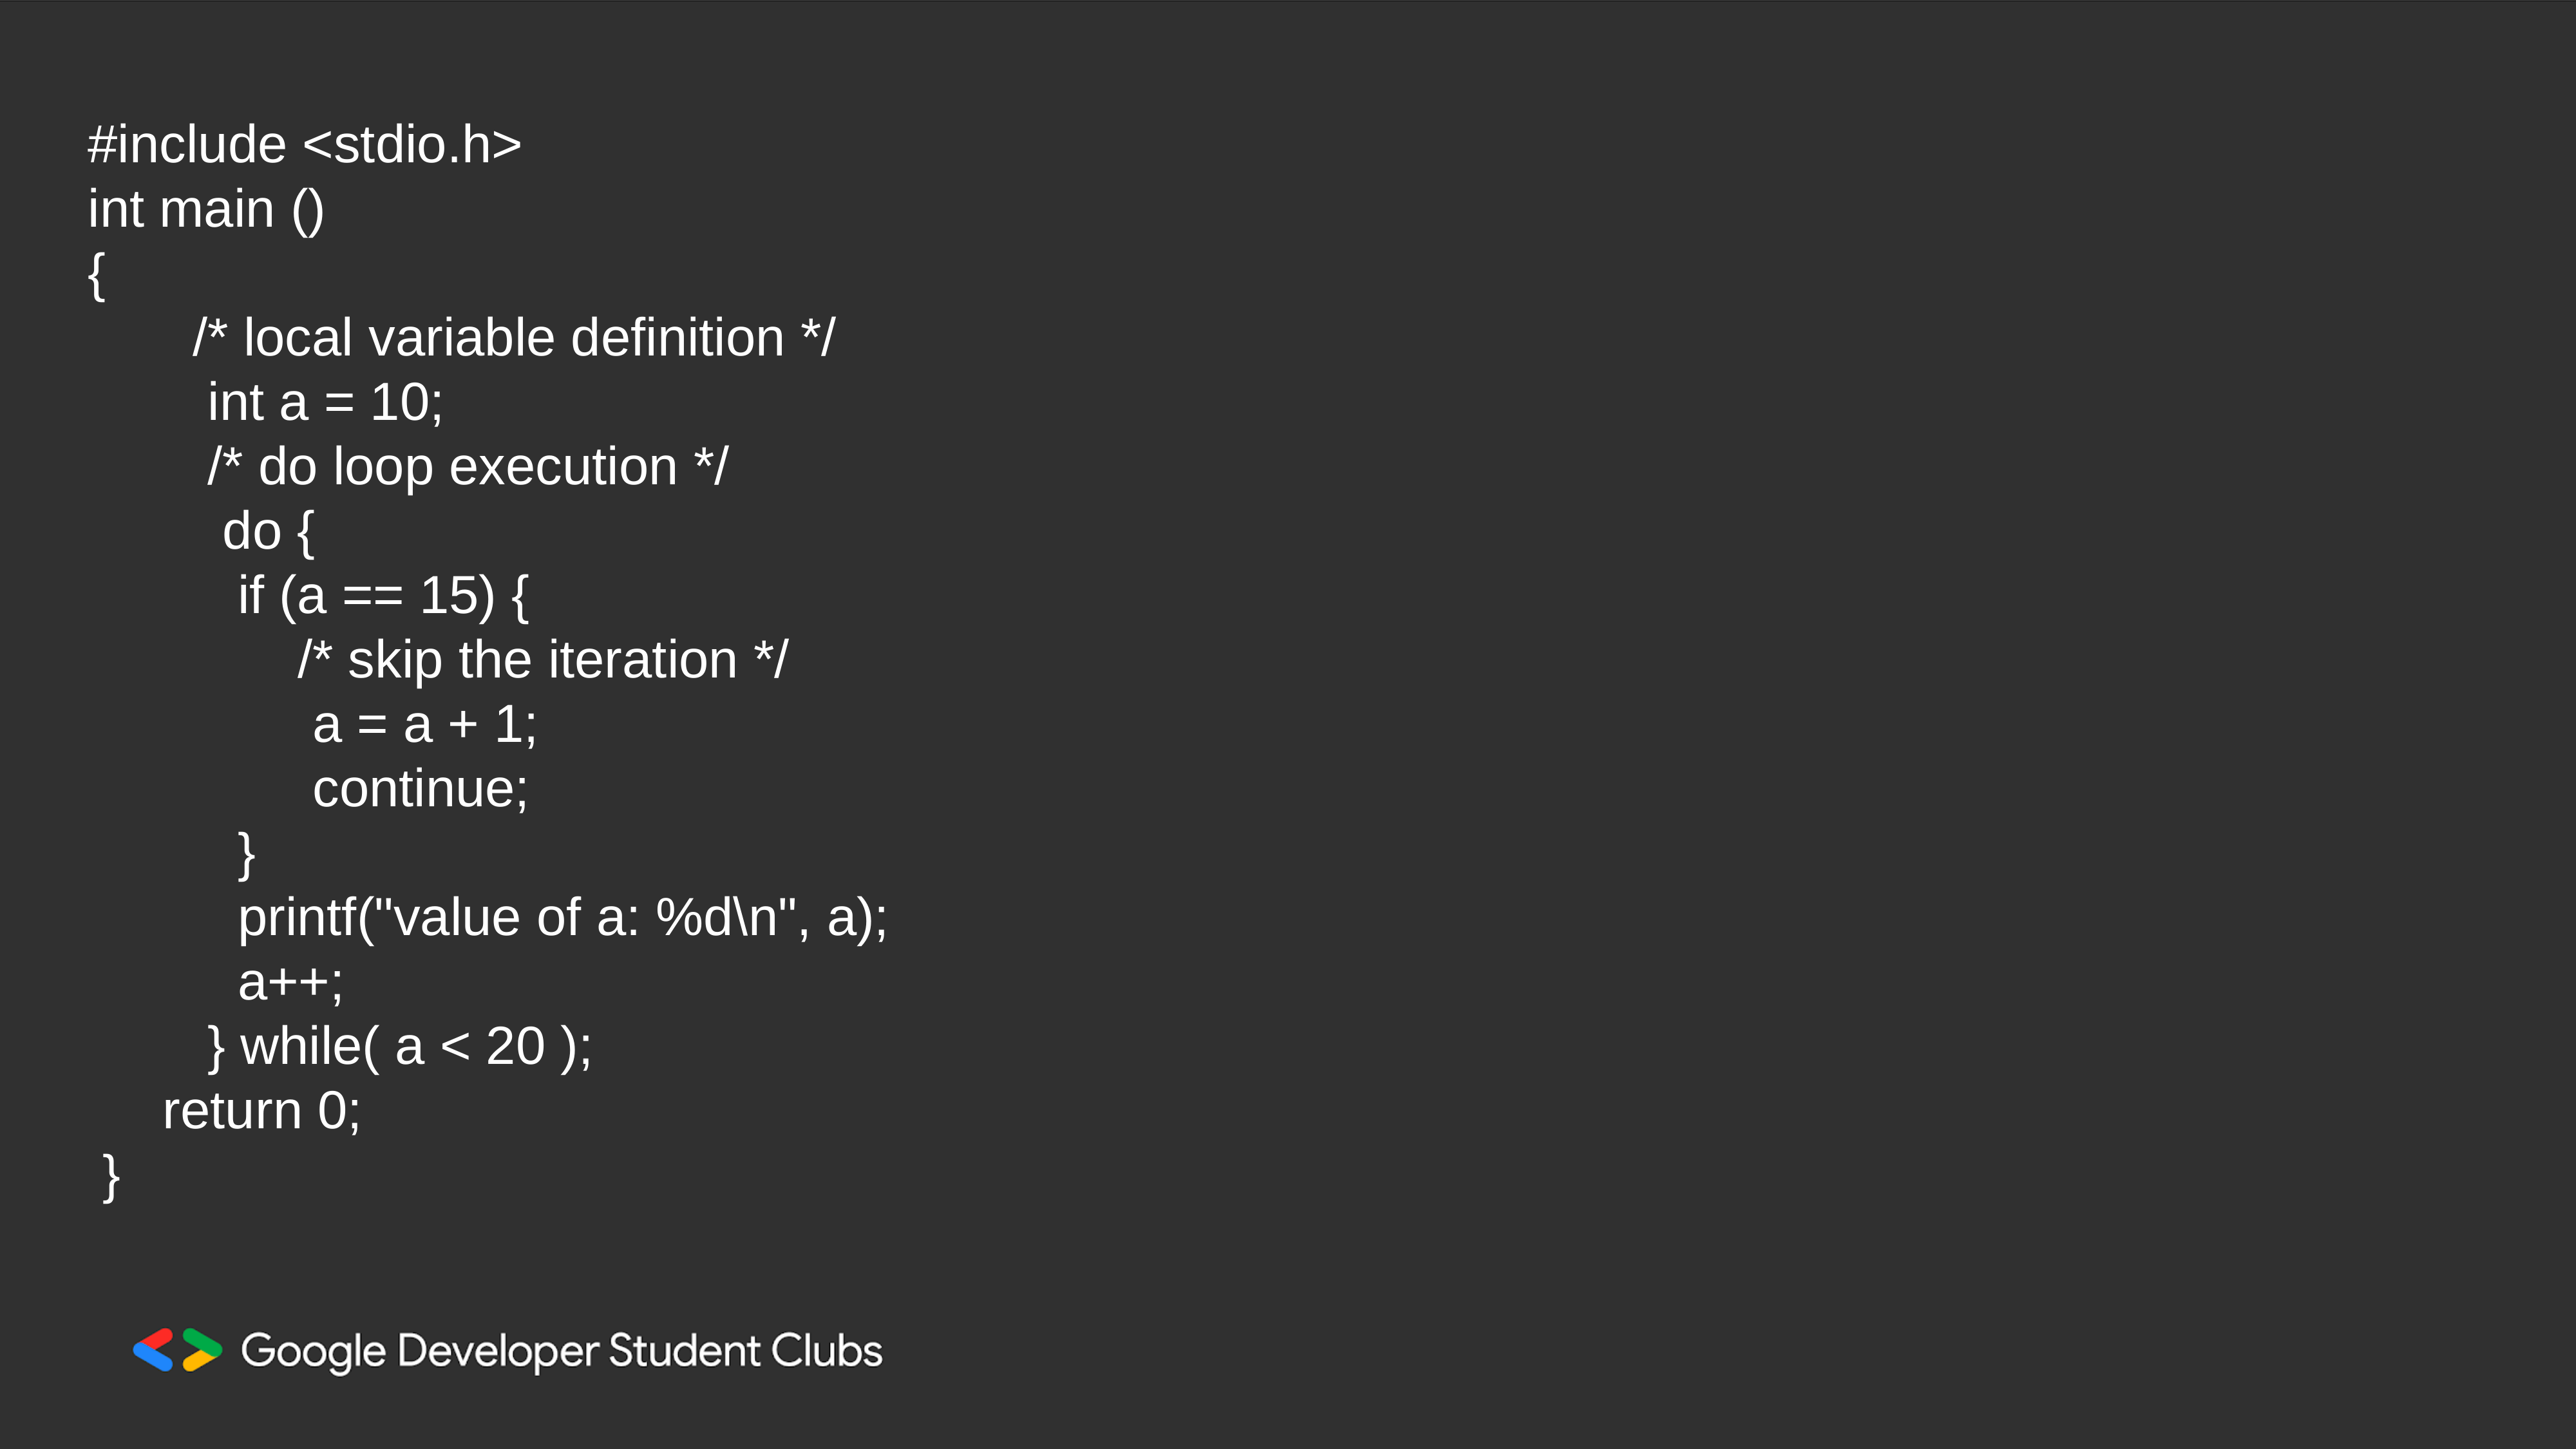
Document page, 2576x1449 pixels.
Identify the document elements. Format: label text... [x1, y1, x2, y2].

picture [0, 0, 2576, 1449]
text_box #include <stdio.h> int main () { /* local variable definition */ int a = 10; /* do loop execution */ do { if (a == 15) { /* skip the iteration */ a = a + 1; continue; } printf("value of a: %d\n", a); a++; } while( a < 20 ); return 0; } [78, 39, 2475, 1231]
